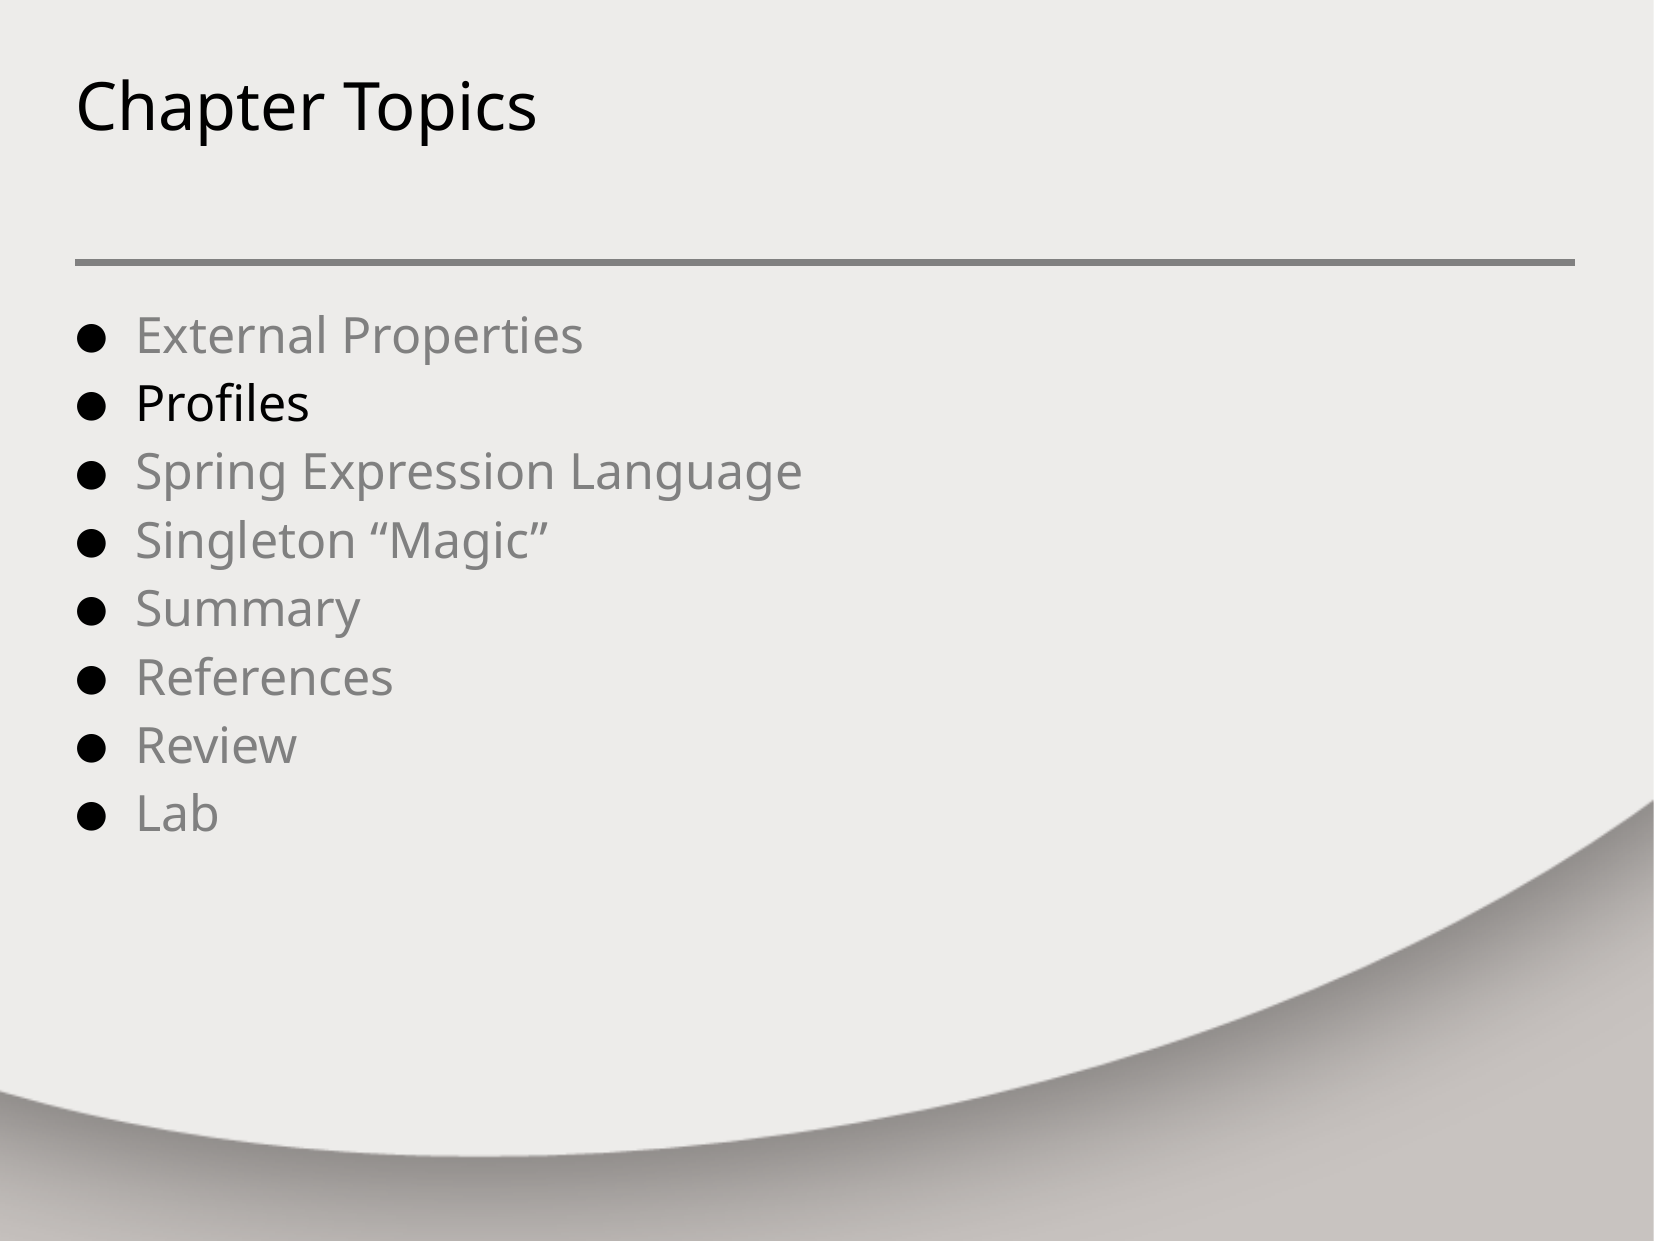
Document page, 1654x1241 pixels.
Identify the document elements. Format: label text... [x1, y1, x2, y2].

picture [0, 0, 1654, 1241]
list External Properties Profiles Spring Expression Language Singleton “Magic” Summary References Review Lab [75, 300, 1576, 1163]
title Chapter Topics [75, 75, 1576, 226]
